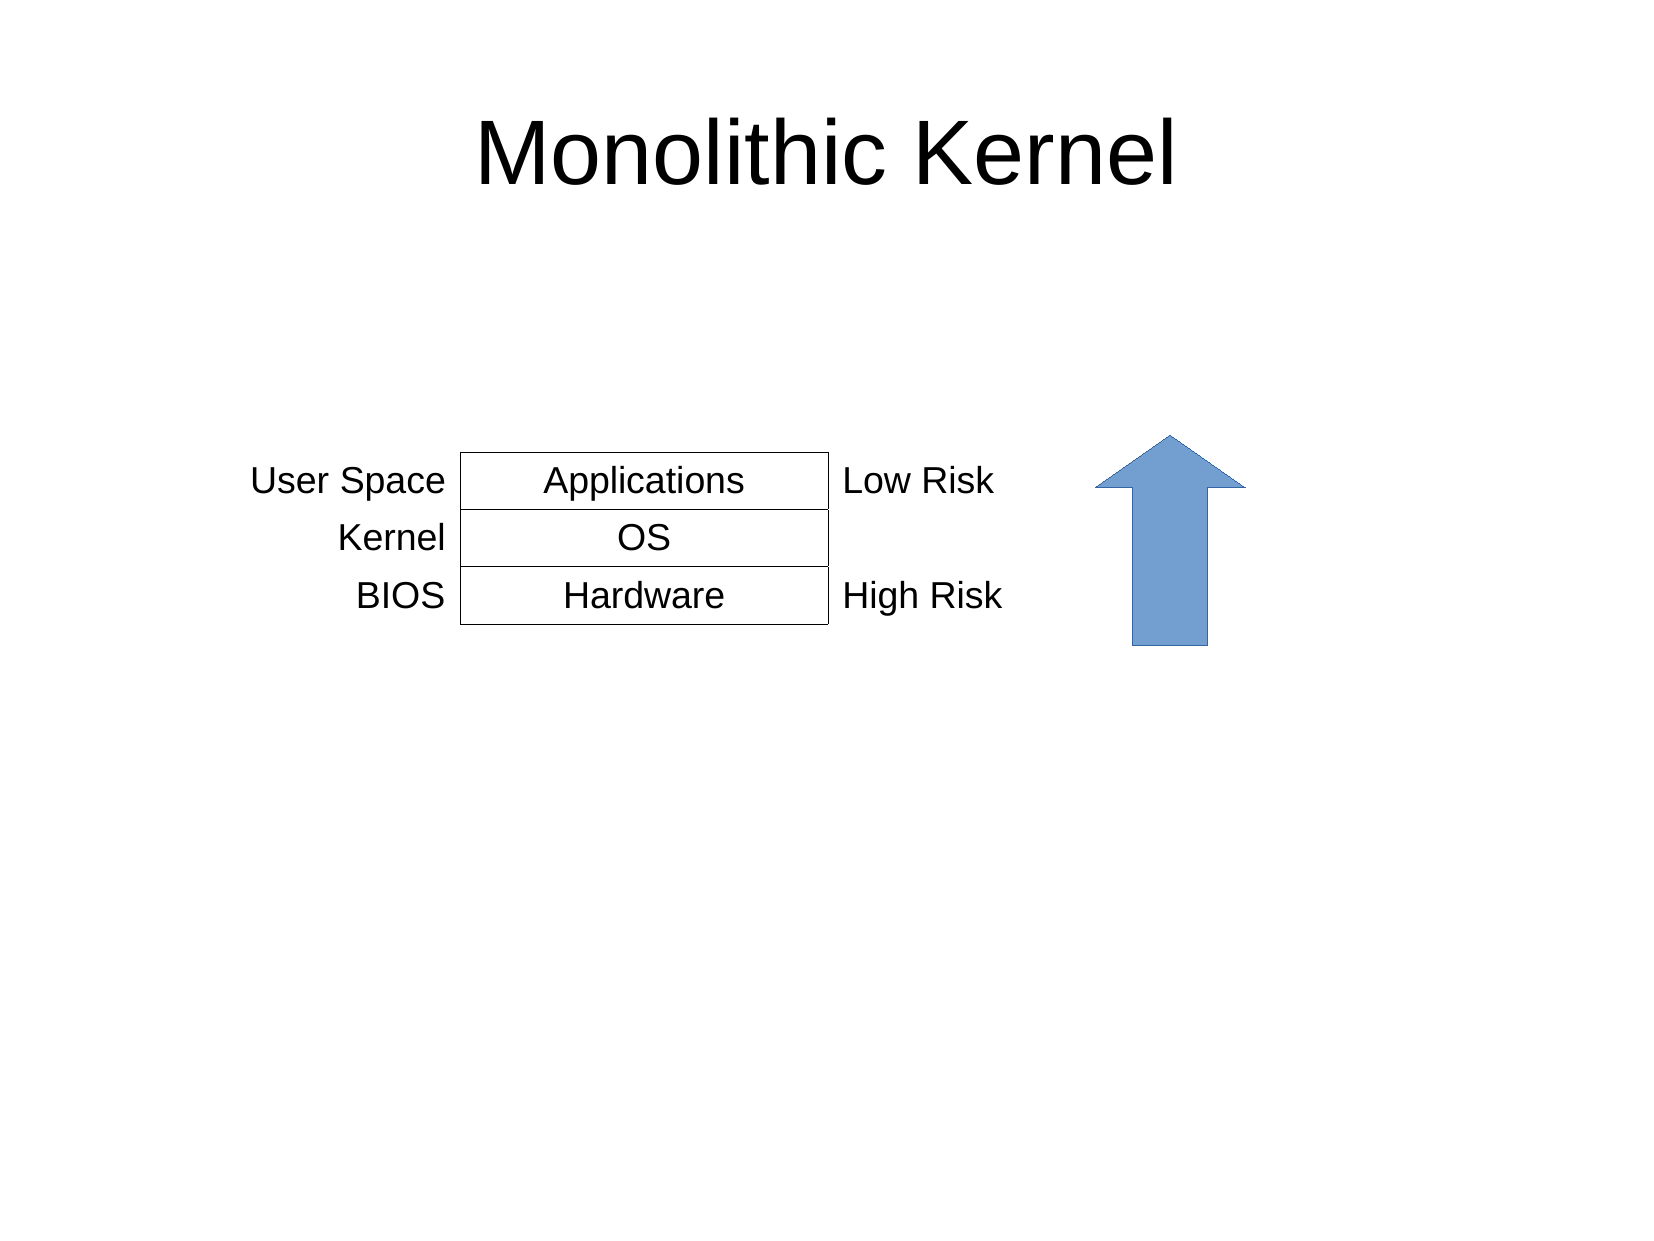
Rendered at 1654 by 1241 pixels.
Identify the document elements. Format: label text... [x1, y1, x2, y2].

table_header Low Risk [829, 453, 1142, 509]
table_header User Space [93, 452, 460, 509]
table_cell Kernel [93, 509, 460, 567]
table_cell BIOS [93, 567, 460, 624]
table_cell Hardware [461, 567, 828, 624]
table_cell High Risk [829, 567, 1132, 624]
title Monolithic Kernel [82, 49, 1571, 257]
text_box [1095, 435, 1246, 646]
table_cell OS [461, 510, 828, 566]
table_cell [829, 510, 1132, 566]
table_header Applications [461, 453, 828, 509]
